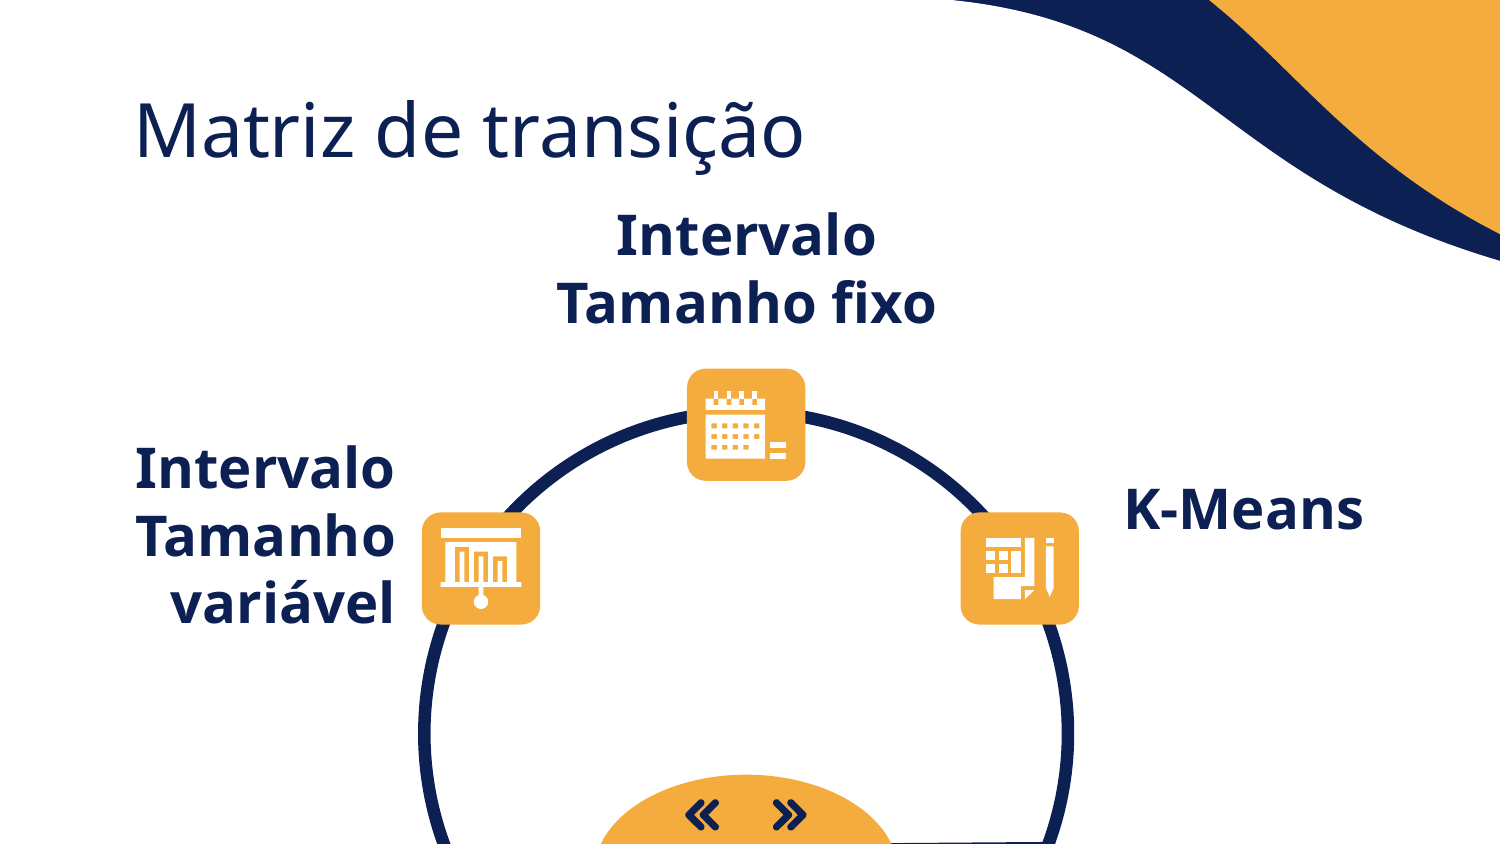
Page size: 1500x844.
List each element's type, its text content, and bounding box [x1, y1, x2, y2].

text_box [600, 774, 892, 844]
text_box K-Means [1108, 467, 1454, 546]
text_box [960, 512, 1079, 625]
text_box Intervalo Tamanho fixo [428, 175, 1066, 359]
title Matriz de transição [118, 87, 1382, 167]
text_box [421, 512, 541, 625]
text_box Intervalo Tamanho variável [9, 391, 411, 677]
text_box [686, 368, 806, 481]
